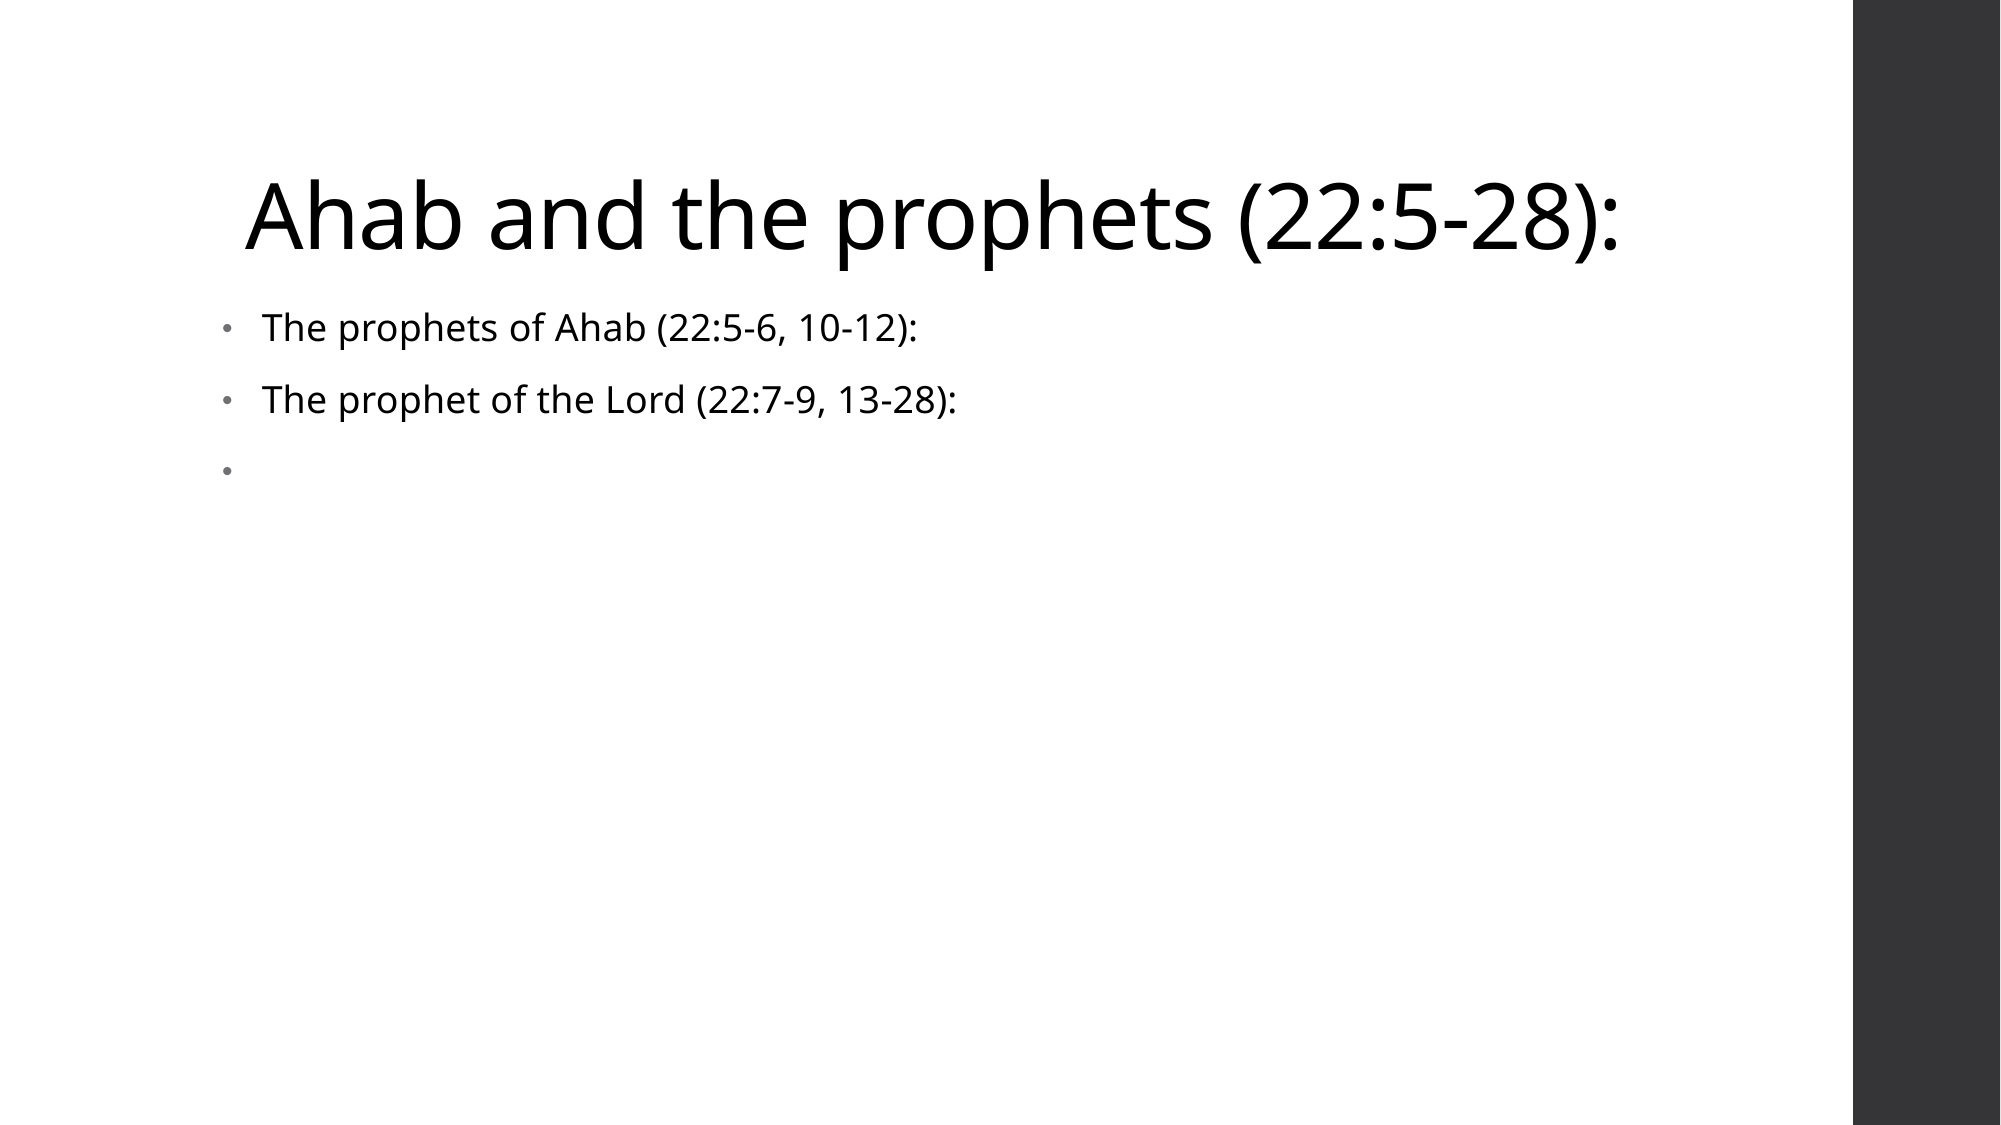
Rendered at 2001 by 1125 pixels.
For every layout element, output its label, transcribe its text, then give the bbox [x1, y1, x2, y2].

title Ahab and the prophets (22:5-28): [206, 60, 1797, 278]
list The prophets of Ahab (22:5-6, 10-12): The prophet of the Lord (22:7-9, 13-28): [206, 299, 1617, 1014]
